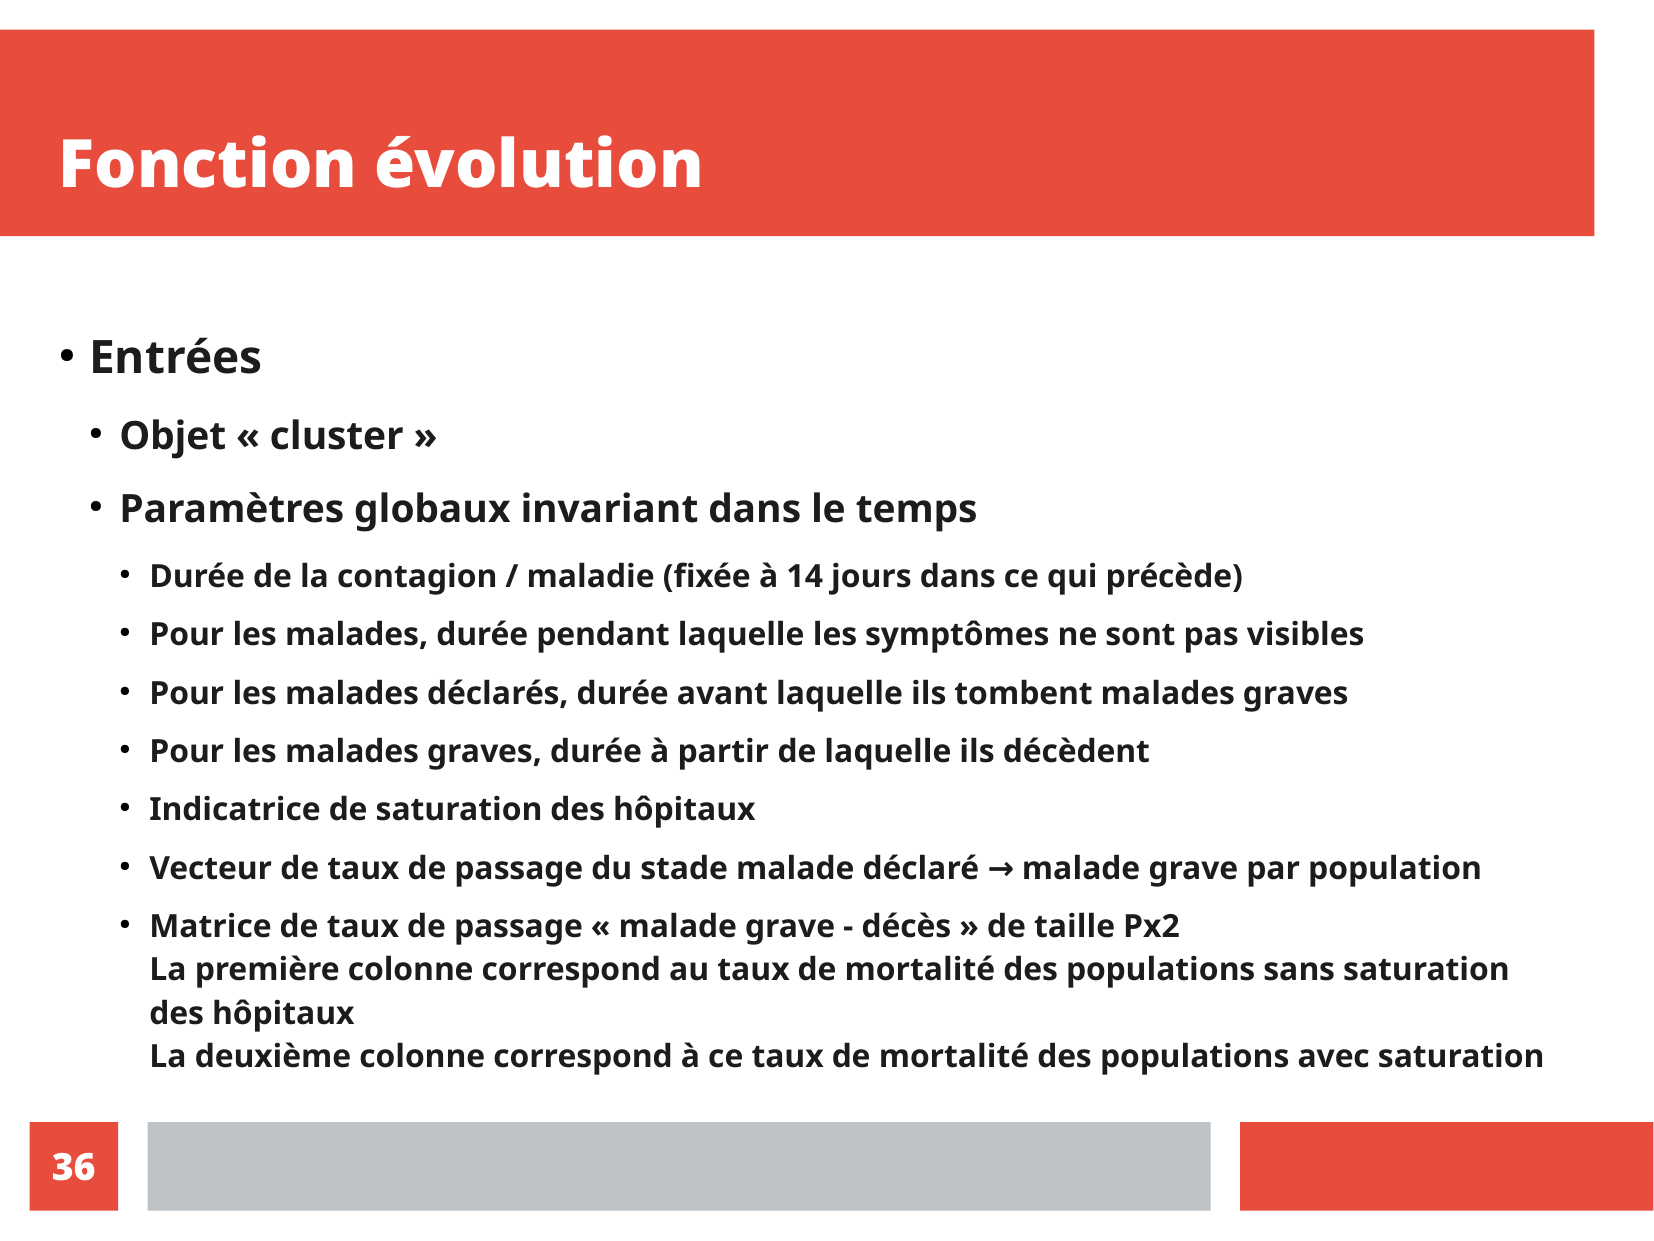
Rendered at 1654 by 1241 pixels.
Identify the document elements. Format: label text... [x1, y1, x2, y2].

list Entrées Objet « cluster » Paramètres globaux invariant dans le temps Durée de la contagion / maladie (fixée à 14 jours dans ce qui précède) Pour les malades, durée pendant laquelle les symptômes ne sont pas visibles Pour les malades déclarés, durée avant laquelle ils tombent malades graves Pour les malades graves, durée à partir de laquelle ils décèdent Indicatrice de saturation des hôpitaux Vecteur de taux de passage du stade malade déclaré → malade grave par population Matrice de taux de passage « malade grave - décès » de taille Px2 La première colonne correspond au taux de mortalité des populations sans saturation des hôpitaux La deuxième colonne correspond à ce taux de mortalité des populations avec saturation [59, 324, 1565, 1093]
title Fonction évolution [59, 59, 1595, 207]
